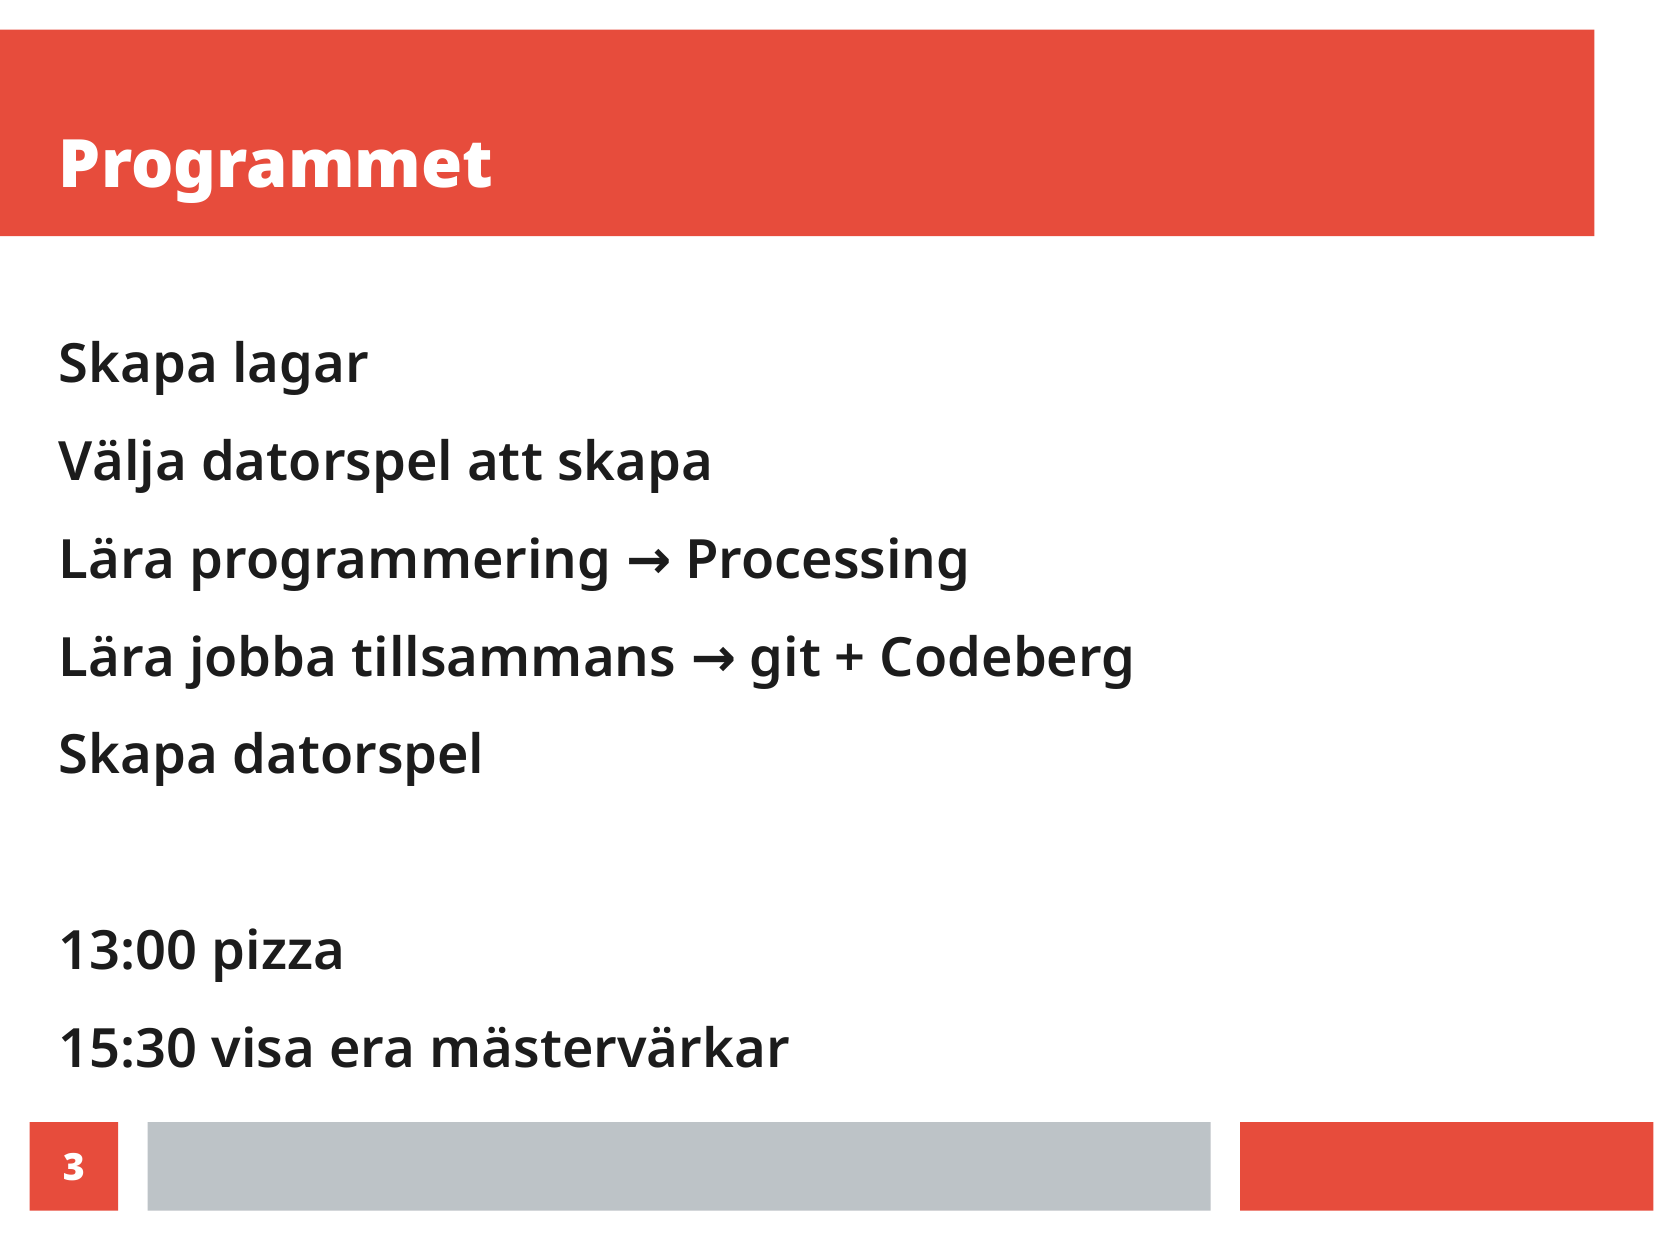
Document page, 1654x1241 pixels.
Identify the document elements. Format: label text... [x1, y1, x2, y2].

title Programmet [59, 59, 1595, 207]
list Skapa lagar Välja datorspel att skapa Lära programmering → Processing Lära jobba tillsammans → git + Codeberg Skapa datorspel 13:00 pizza 15:30 visa era mästervärkar [59, 324, 1565, 1093]
